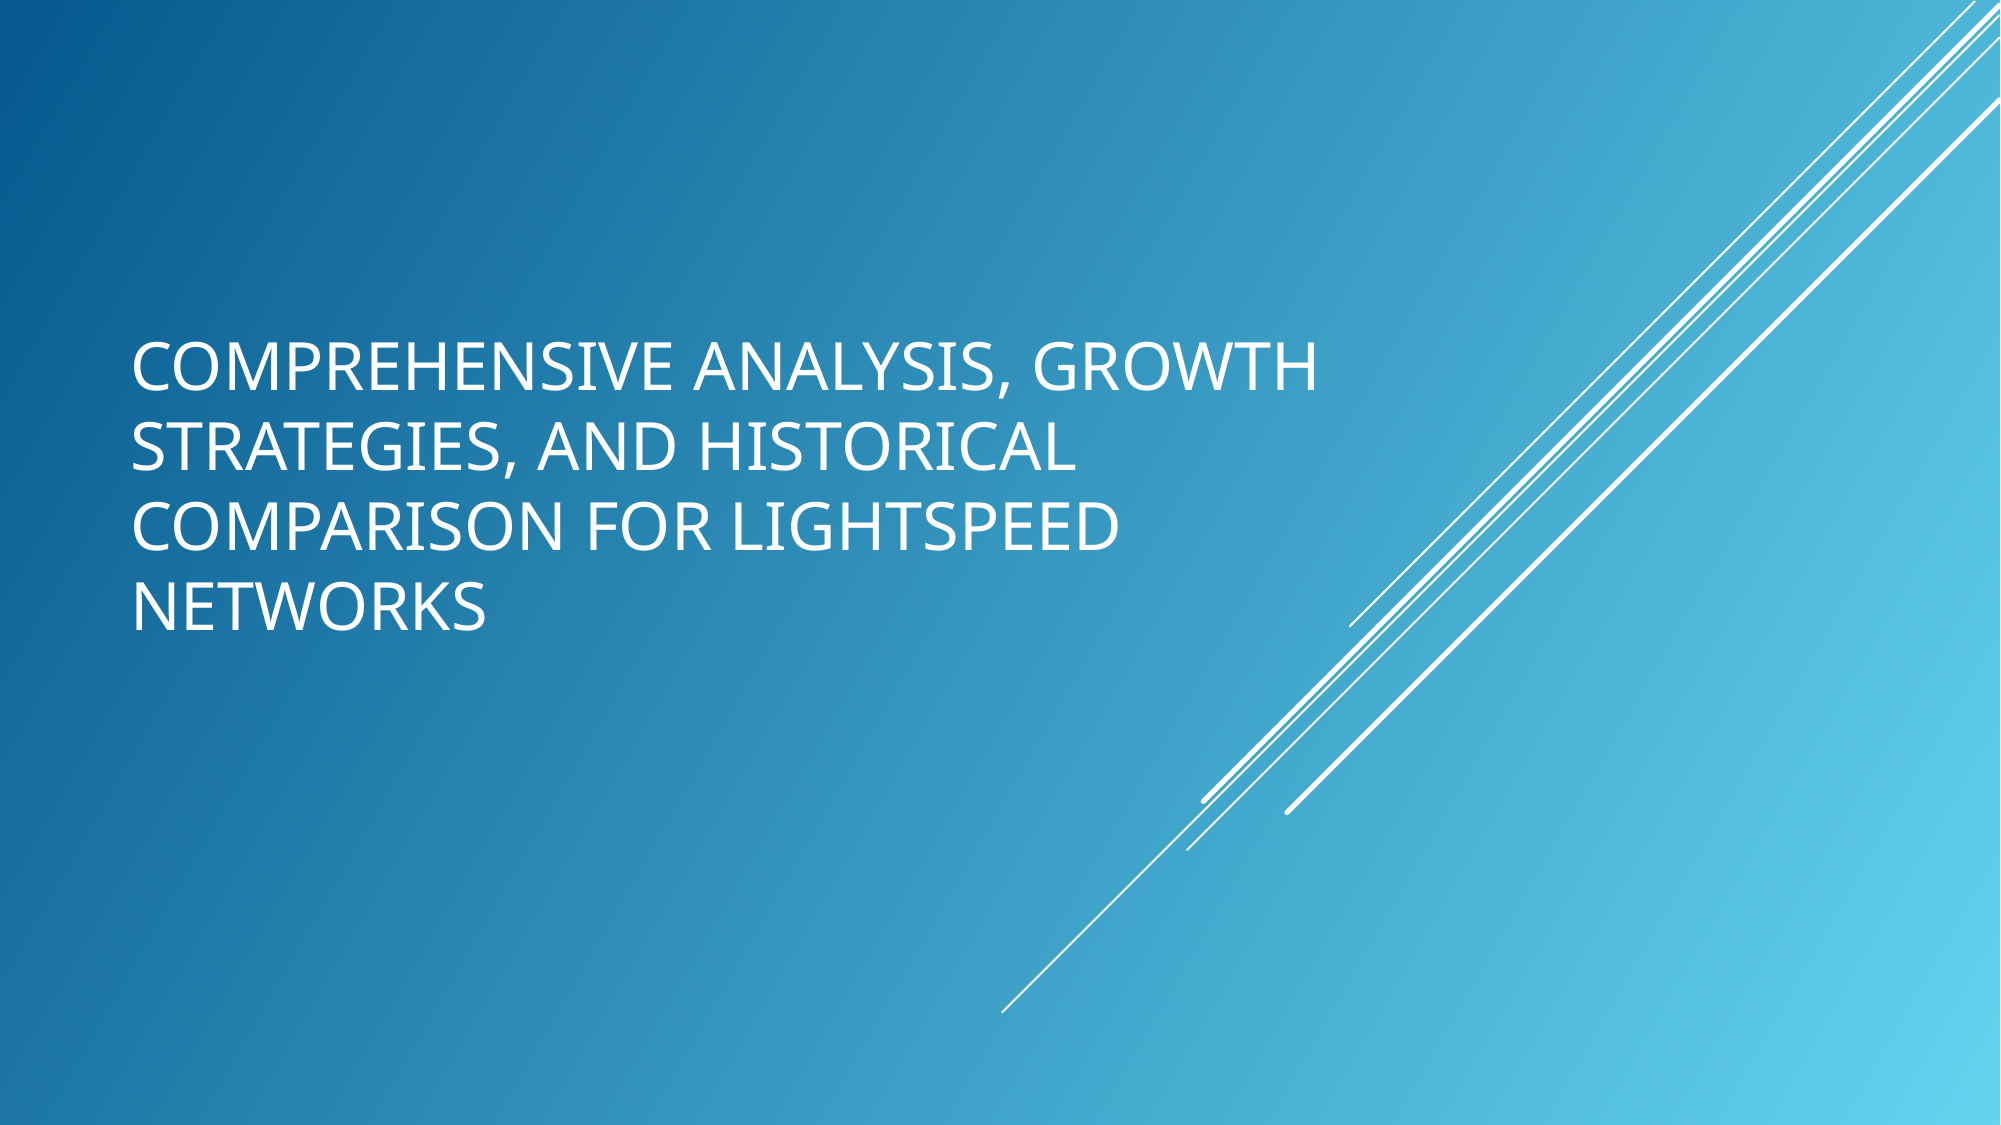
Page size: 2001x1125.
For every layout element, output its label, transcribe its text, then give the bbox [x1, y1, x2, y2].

title Comprehensive Analysis, Growth Strategies, and Historical Comparison for Lightspeed Networks [115, 163, 1428, 652]
